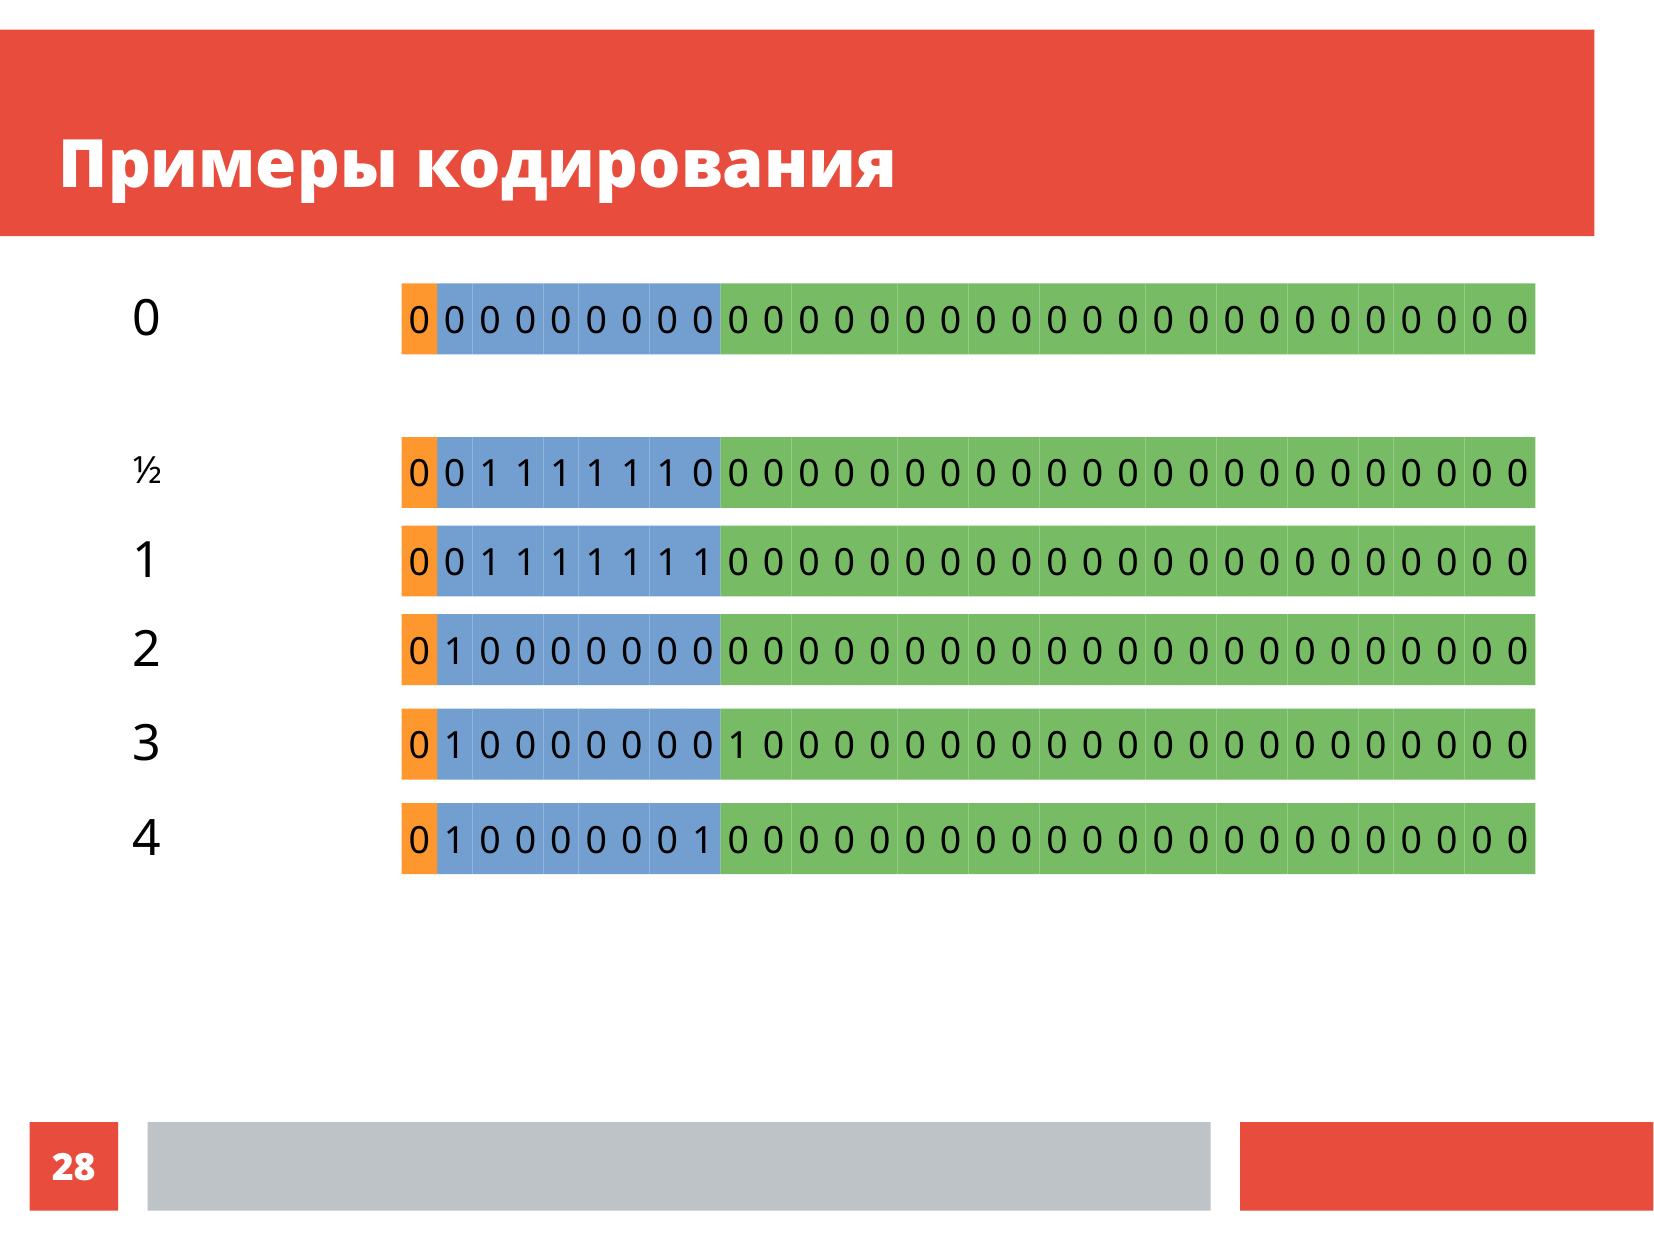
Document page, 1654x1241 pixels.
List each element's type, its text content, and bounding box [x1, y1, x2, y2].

text_box 0 [826, 283, 862, 355]
text_box 0 [1500, 525, 1536, 597]
text_box 0 [897, 525, 933, 597]
text_box 1 [649, 525, 685, 597]
text_box 0 [1464, 708, 1500, 780]
text_box 0 [401, 803, 438, 875]
text_box 0 [1287, 525, 1322, 597]
text_box 0 [1464, 283, 1500, 355]
text_box 0 [1322, 708, 1358, 780]
text_box 0 [543, 283, 578, 355]
text_box 1 [472, 437, 507, 508]
text_box 1 [543, 437, 578, 508]
text_box 0 [755, 283, 791, 355]
text_box 0 [472, 708, 507, 780]
text_box 0 [1003, 803, 1039, 875]
text_box 0 [1074, 803, 1110, 875]
text_box 0 [1322, 437, 1358, 508]
text_box 0 [1074, 614, 1110, 686]
text_box 0 [1145, 803, 1181, 875]
text_box 0 [1074, 708, 1110, 780]
text_box 0 [1039, 437, 1074, 508]
text_box 0 [933, 437, 968, 508]
text_box 0 [1322, 525, 1358, 597]
text_box 0 [1074, 437, 1110, 508]
text_box 0 [1358, 283, 1393, 355]
text_box 0 [897, 437, 933, 508]
text_box 0 [791, 525, 826, 597]
text_box 0 [1003, 708, 1039, 780]
text_box 0 [791, 708, 826, 780]
text_box 0 [791, 283, 826, 355]
text_box 0 [721, 525, 755, 597]
text_box 0 [1464, 614, 1500, 686]
text_box 0 [1181, 803, 1216, 875]
text_box 0 [1110, 525, 1145, 597]
text_box 0 [1145, 525, 1181, 597]
text_box 1 [472, 525, 507, 597]
text_box 0 [755, 525, 791, 597]
text_box 0 [507, 803, 543, 875]
text_box 0 [1358, 525, 1393, 597]
text_box 0 [1039, 708, 1074, 780]
text_box 0 [1074, 283, 1110, 355]
text_box 0 [614, 803, 649, 875]
text_box 0 [1181, 283, 1216, 355]
text_box 0 [1251, 803, 1287, 875]
text_box 0 [685, 437, 721, 508]
text_box 1 [438, 614, 472, 686]
text_box 1 [685, 525, 721, 597]
text_box 0 [1003, 525, 1039, 597]
text_box 0 [614, 708, 649, 780]
text_box 0 [1358, 708, 1393, 780]
text_box 0 [897, 614, 933, 686]
text_box 0 [826, 708, 862, 780]
text_box 0 [685, 614, 721, 686]
text_box 0 [472, 283, 507, 355]
text_box 0 [401, 283, 438, 355]
text_box 0 [472, 803, 507, 875]
text_box 0 [1500, 283, 1536, 355]
text_box 0 [1216, 437, 1251, 508]
text_box 0 [1110, 708, 1145, 780]
text_box 0 [1429, 803, 1464, 875]
text_box 0 [933, 708, 968, 780]
text_box 0 [1393, 283, 1429, 355]
text_box 0 [1074, 525, 1110, 597]
text_box 0 [1393, 803, 1429, 875]
text_box 1 [578, 437, 614, 508]
text_box 0 [649, 708, 685, 780]
text_box 0 [1145, 614, 1181, 686]
text_box 0 [1358, 614, 1393, 686]
text_box 0 [968, 525, 1003, 597]
text_box 0 [1181, 708, 1216, 780]
text_box 0 [1181, 437, 1216, 508]
text_box 0 [472, 614, 507, 686]
text_box 0 [862, 614, 897, 686]
text_box 0 [543, 614, 578, 686]
text_box 0 [1251, 708, 1287, 780]
text_box 0 [578, 803, 614, 875]
text_box 0 [1110, 614, 1145, 686]
text_box 0 [968, 437, 1003, 508]
text_box 0 [1216, 803, 1251, 875]
text_box 0 [862, 708, 897, 780]
text_box 0 [721, 803, 755, 875]
text_box 0 [543, 708, 578, 780]
text_box 0 [1393, 525, 1429, 597]
text_box 0 [507, 708, 543, 780]
text_box 0 [933, 614, 968, 686]
text_box 0 [933, 803, 968, 875]
text_box 0 [438, 525, 472, 597]
text_box 0 [1287, 437, 1322, 508]
text_box 0 [1039, 525, 1074, 597]
text_box 0 [1110, 437, 1145, 508]
text_box 1 [438, 803, 472, 875]
text_box 0 [438, 437, 472, 508]
text_box 1 [721, 708, 755, 780]
text_box 0 [826, 614, 862, 686]
text_box 3 [118, 708, 402, 774]
text_box 0 [1322, 614, 1358, 686]
text_box 0 [1003, 283, 1039, 355]
text_box 0 [791, 614, 826, 686]
text_box 0 [755, 614, 791, 686]
text_box 0 [1393, 614, 1429, 686]
text_box 0 [649, 614, 685, 686]
text_box ½ [118, 437, 402, 502]
text_box 0 [1039, 283, 1074, 355]
text_box 1 [614, 437, 649, 508]
text_box 0 [1145, 283, 1181, 355]
text_box 1 [438, 708, 472, 780]
text_box 1 [649, 437, 685, 508]
text_box 0 [1039, 803, 1074, 875]
text_box 1 [543, 525, 578, 597]
text_box 0 [1464, 437, 1500, 508]
text_box 0 [862, 803, 897, 875]
text_box 0 [1464, 803, 1500, 875]
text_box 0 [1429, 614, 1464, 686]
text_box 0 [1429, 708, 1464, 780]
text_box 0 [1181, 525, 1216, 597]
text_box 0 [721, 437, 755, 508]
text_box 0 [1464, 525, 1500, 597]
text_box 0 [1429, 437, 1464, 508]
text_box 0 [826, 437, 862, 508]
text_box 0 [897, 708, 933, 780]
text_box 0 [401, 525, 438, 597]
text_box 0 [1500, 614, 1536, 686]
text_box 0 [1287, 803, 1322, 875]
text_box 0 [649, 803, 685, 875]
text_box 0 [791, 803, 826, 875]
text_box 0 [1216, 525, 1251, 597]
text_box 1 [507, 525, 543, 597]
text_box 0 [578, 708, 614, 780]
text_box 1 [507, 437, 543, 508]
text_box 0 [1322, 283, 1358, 355]
text_box 0 [578, 614, 614, 686]
text_box 0 [721, 614, 755, 686]
text_box 0 [1251, 437, 1287, 508]
text_box 0 [1110, 803, 1145, 875]
text_box 0 [862, 283, 897, 355]
text_box 0 [1003, 437, 1039, 508]
text_box 0 [1216, 708, 1251, 780]
text_box 0 [507, 614, 543, 686]
text_box 0 [1500, 803, 1536, 875]
text_box 0 [1500, 437, 1536, 508]
text_box 4 [118, 803, 402, 869]
text_box 0 [1251, 283, 1287, 355]
text_box 0 [897, 283, 933, 355]
text_box 0 [685, 283, 721, 355]
text_box 0 [968, 614, 1003, 686]
text_box 0 [968, 803, 1003, 875]
text_box 0 [1429, 283, 1464, 355]
text_box 0 [1110, 283, 1145, 355]
text_box 0 [543, 803, 578, 875]
text_box 0 [826, 803, 862, 875]
text_box 0 [1287, 614, 1322, 686]
text_box 0 [401, 614, 438, 686]
text_box 1 [578, 525, 614, 597]
text_box 0 [1429, 525, 1464, 597]
text_box 0 [1145, 437, 1181, 508]
text_box 0 [1287, 708, 1322, 780]
title Примеры кодирования [59, 59, 1595, 207]
text_box 0 [755, 708, 791, 780]
text_box 0 [578, 283, 614, 355]
text_box 0 [1393, 437, 1429, 508]
text_box 1 [614, 525, 649, 597]
text_box 0 [401, 437, 438, 508]
text_box 0 [1145, 708, 1181, 780]
text_box 0 [1216, 614, 1251, 686]
text_box 0 [438, 283, 472, 355]
text_box 2 [118, 614, 402, 680]
text_box 0 [507, 283, 543, 355]
text_box 0 [1322, 803, 1358, 875]
text_box 0 [1358, 803, 1393, 875]
text_box 0 [755, 437, 791, 508]
text_box 0 [826, 525, 862, 597]
text_box 0 [1251, 525, 1287, 597]
text_box 0 [968, 283, 1003, 355]
text_box 0 [1393, 708, 1429, 780]
text_box 0 [933, 525, 968, 597]
text_box 0 [897, 803, 933, 875]
text_box 0 [1500, 708, 1536, 780]
text_box 0 [1251, 614, 1287, 686]
text_box 0 [933, 283, 968, 355]
text_box 1 [685, 803, 721, 875]
text_box 0 [862, 525, 897, 597]
text_box 0 [1181, 614, 1216, 686]
text_box 0 [118, 283, 402, 349]
text_box 0 [1039, 614, 1074, 686]
text_box 0 [755, 803, 791, 875]
text_box 0 [721, 283, 755, 355]
text_box 0 [685, 708, 721, 780]
text_box 0 [1216, 283, 1251, 355]
text_box 0 [649, 283, 685, 355]
text_box 1 [118, 525, 402, 591]
text_box 0 [1287, 283, 1322, 355]
text_box 0 [614, 614, 649, 686]
text_box 0 [614, 283, 649, 355]
text_box 0 [791, 437, 826, 508]
text_box 0 [968, 708, 1003, 780]
text_box 0 [1358, 437, 1393, 508]
text_box 0 [401, 708, 438, 780]
text_box 0 [862, 437, 897, 508]
text_box 0 [1003, 614, 1039, 686]
